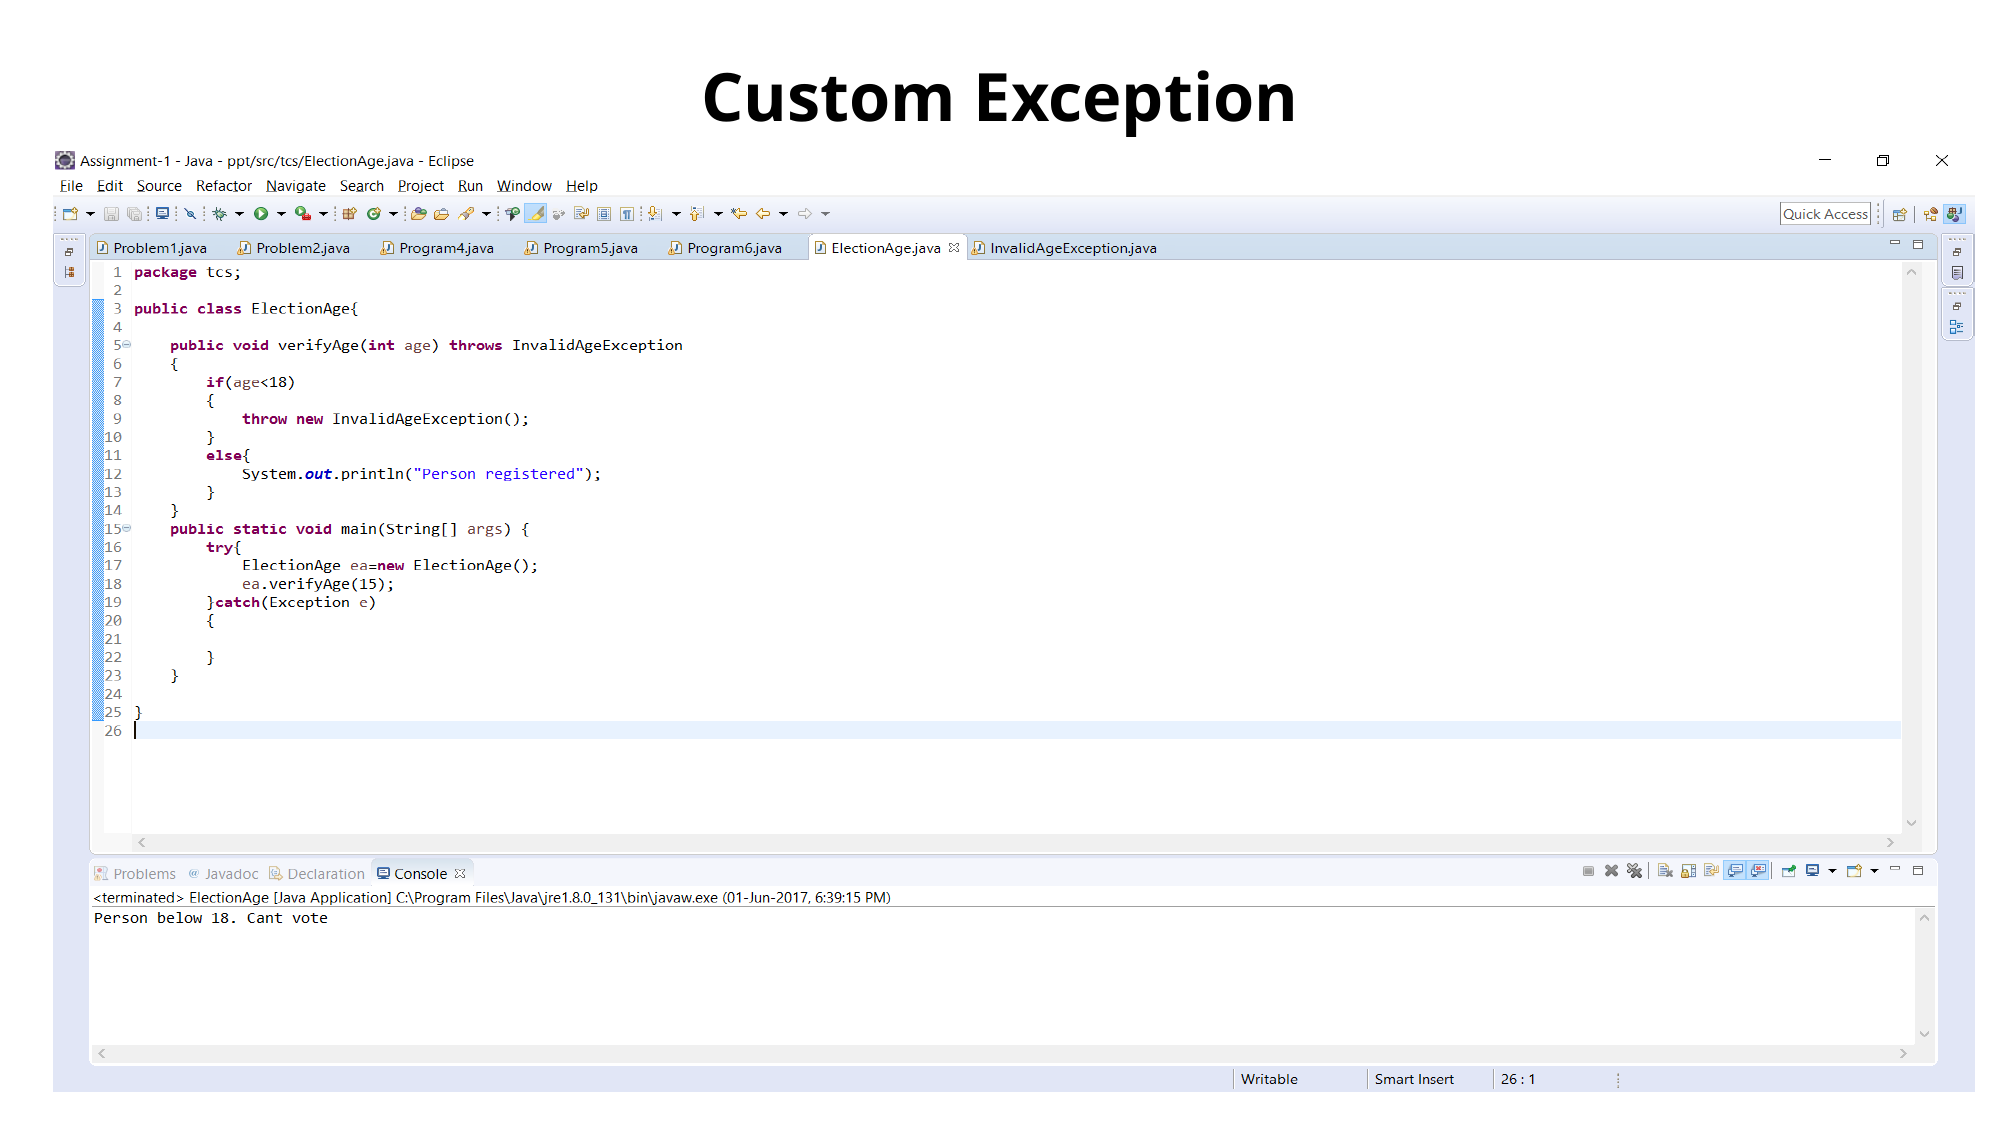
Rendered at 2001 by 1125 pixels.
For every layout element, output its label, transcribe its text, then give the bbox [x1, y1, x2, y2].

title Custom Exception [137, 56, 1863, 147]
picture [53, 147, 1975, 1092]
